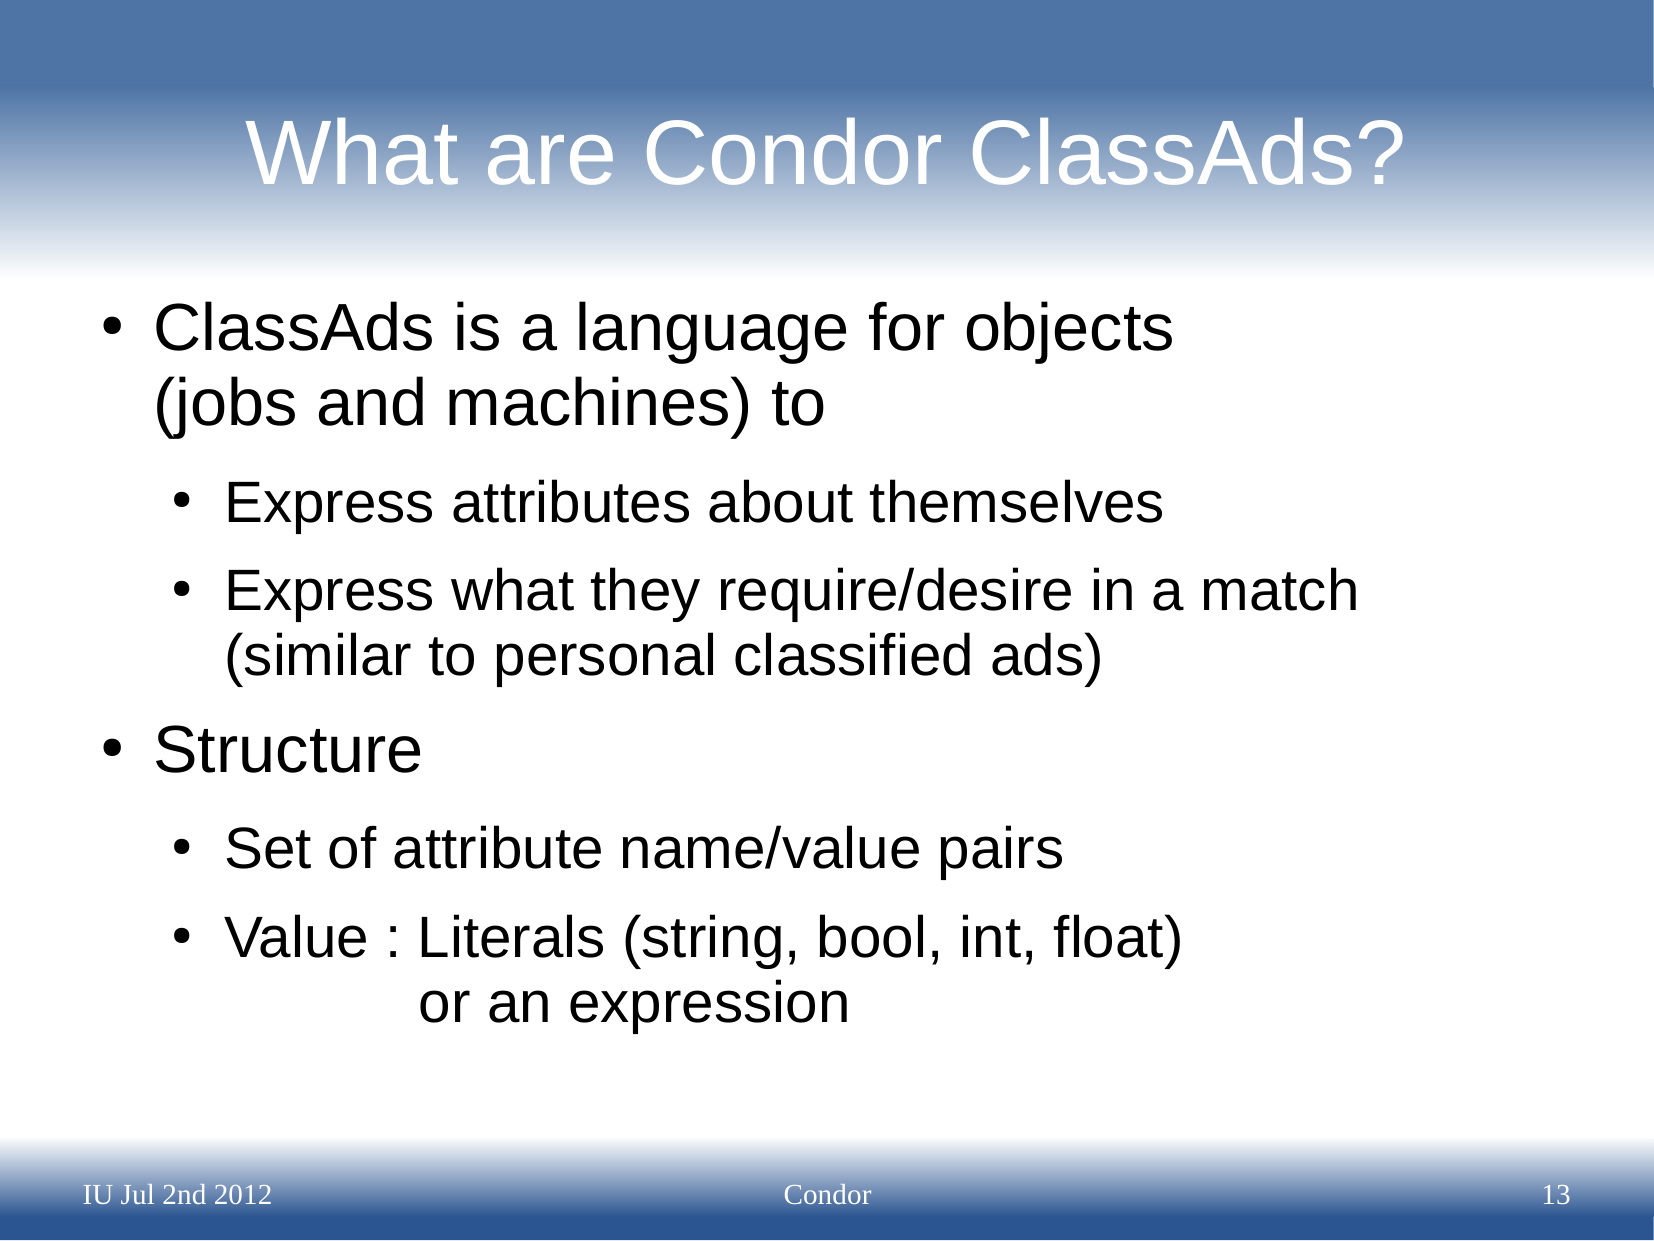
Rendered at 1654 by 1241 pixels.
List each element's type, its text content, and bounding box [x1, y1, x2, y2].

list ClassAds is a language for objects (jobs and machines) to Express attributes about themselves Express what they require/desire in a match (similar to personal classified ads) Structure Set of attribute name/value pairs Value : Literals (string, bool, int, float) or an expression [82, 290, 1571, 1109]
title What are Condor ClassAds? [82, 49, 1571, 257]
